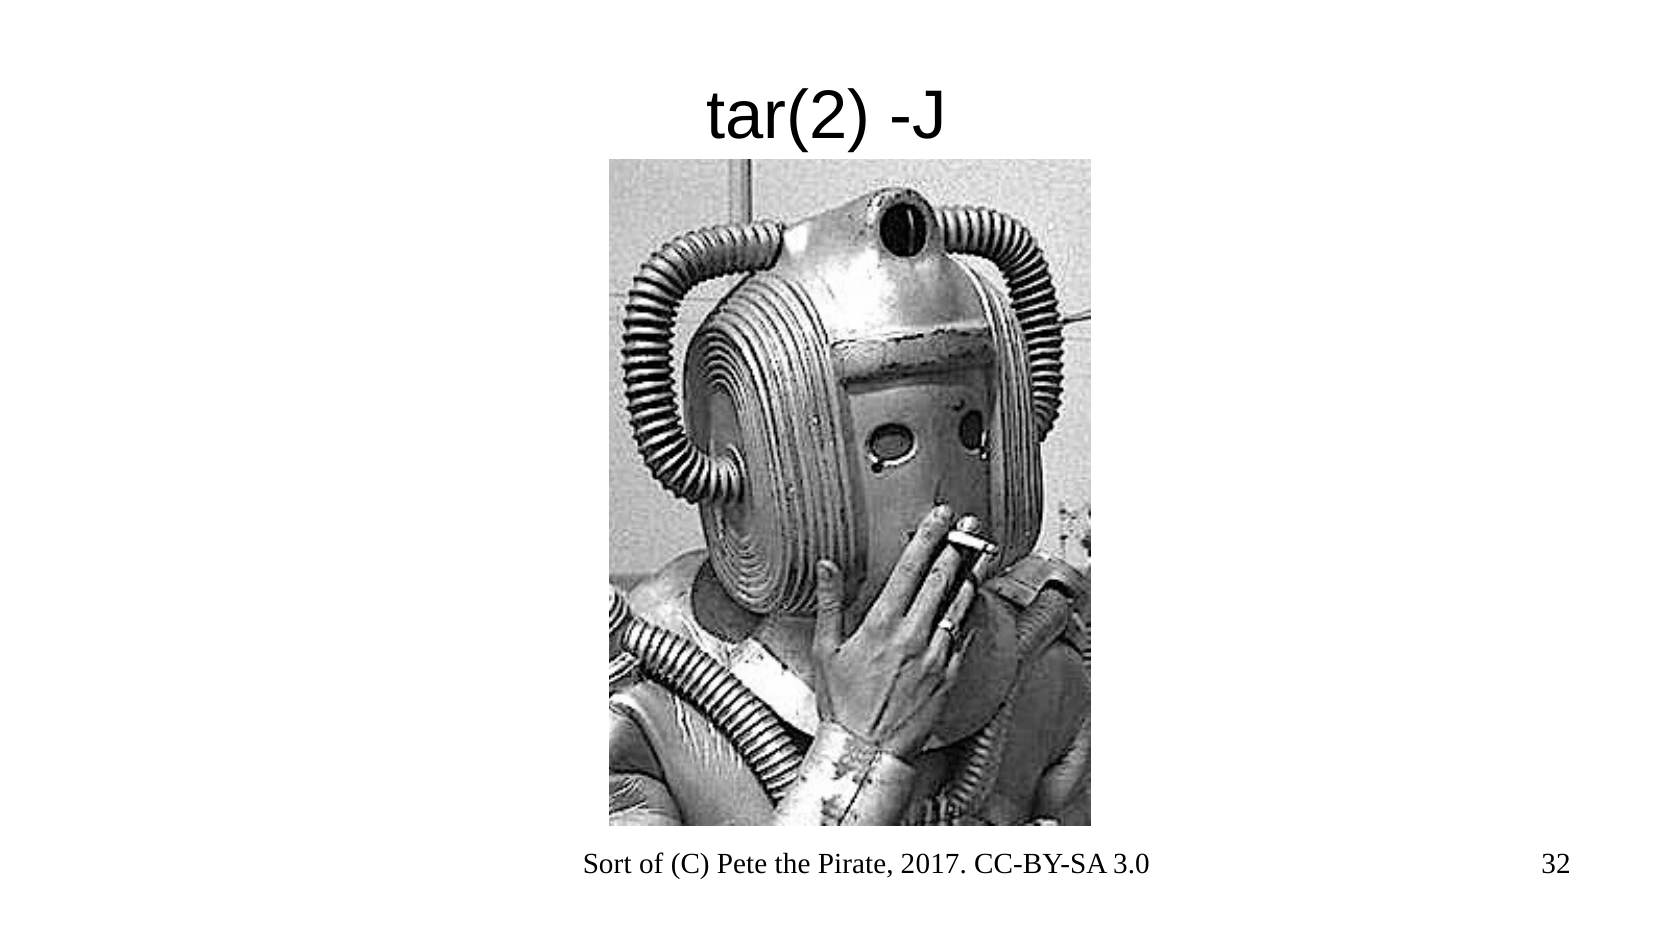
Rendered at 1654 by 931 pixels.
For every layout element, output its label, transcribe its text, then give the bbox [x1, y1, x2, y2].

title tar(2) -J [82, 37, 1571, 193]
picture [609, 159, 1091, 826]
